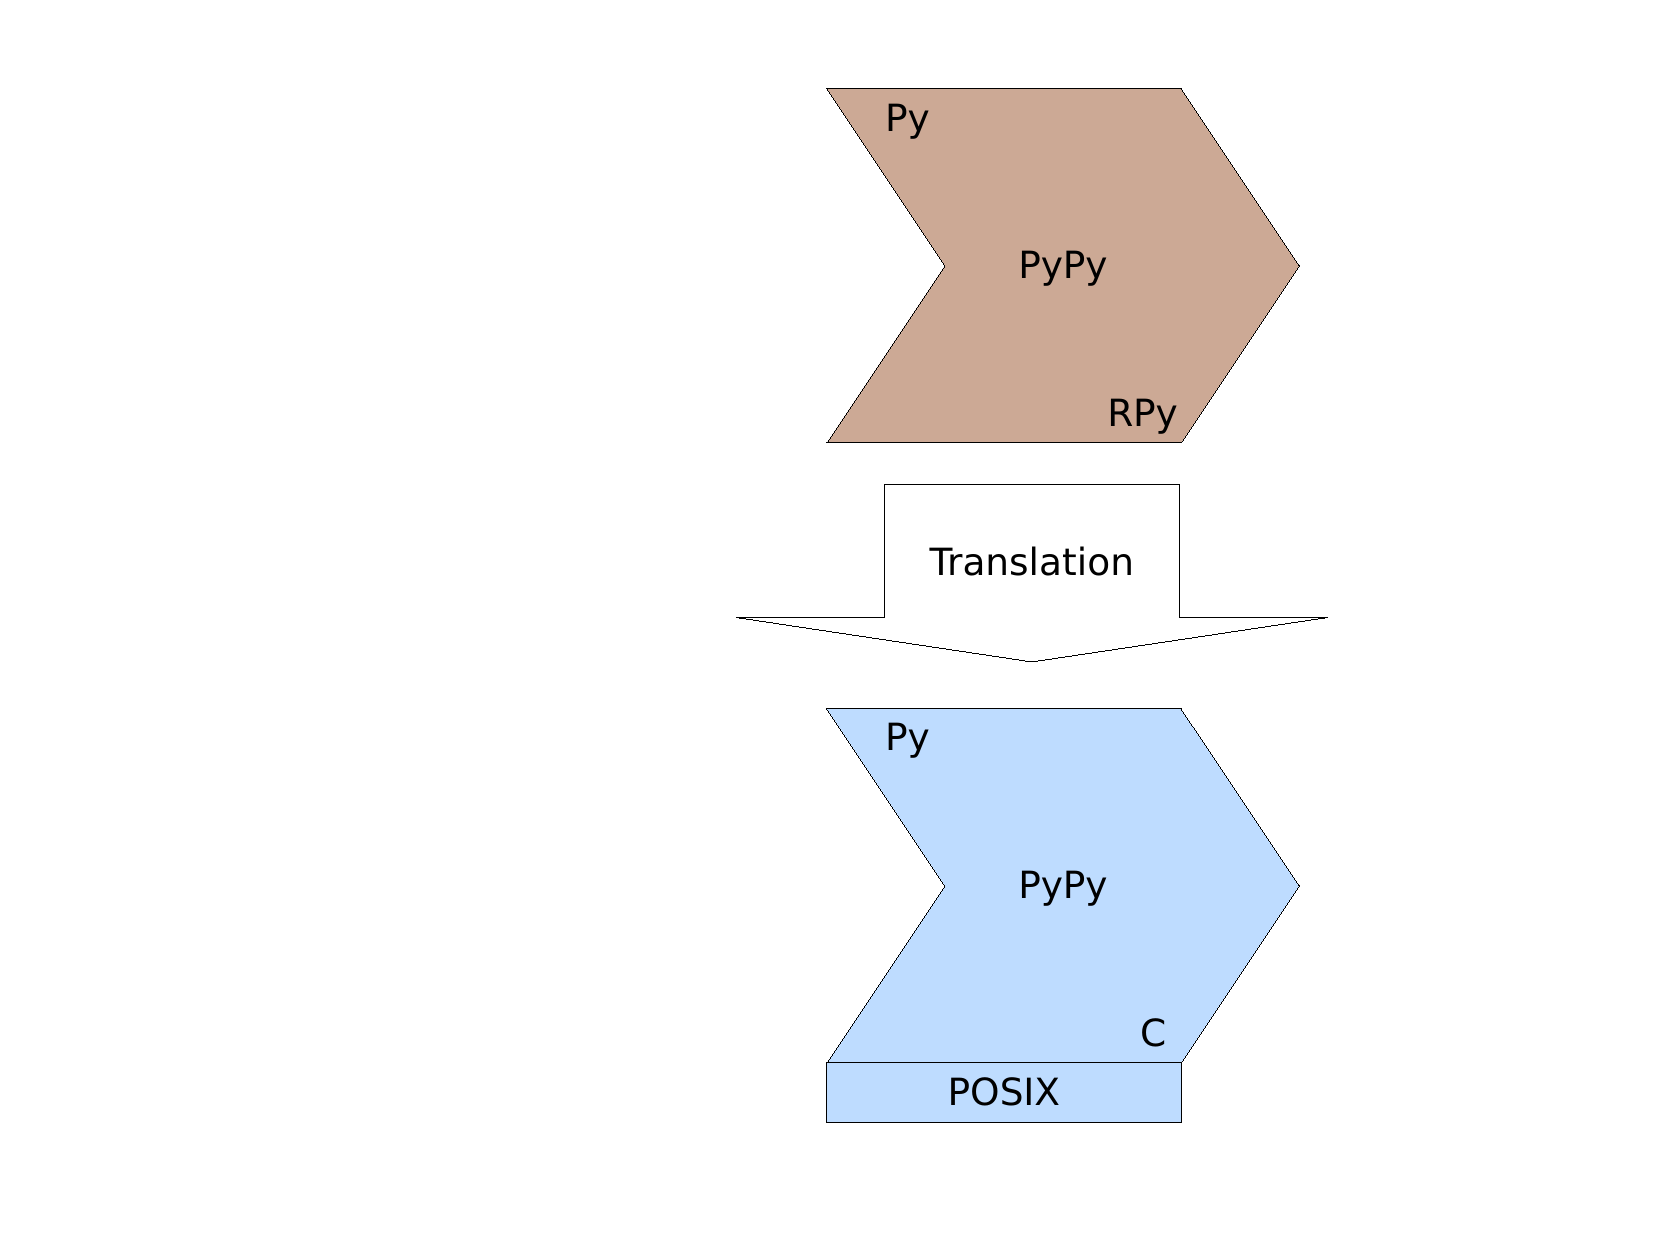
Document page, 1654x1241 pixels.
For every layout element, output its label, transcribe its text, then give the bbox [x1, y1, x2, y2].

text_box POSIX [826, 1062, 1182, 1123]
text_box Py [870, 708, 945, 768]
text_box Translation [736, 484, 1328, 662]
text_box PyPy [826, 708, 1300, 1062]
text_box Py [870, 89, 945, 148]
text_box C [1125, 1003, 1182, 1062]
text_box PyPy [826, 88, 1300, 443]
text_box RPy [1092, 384, 1193, 443]
